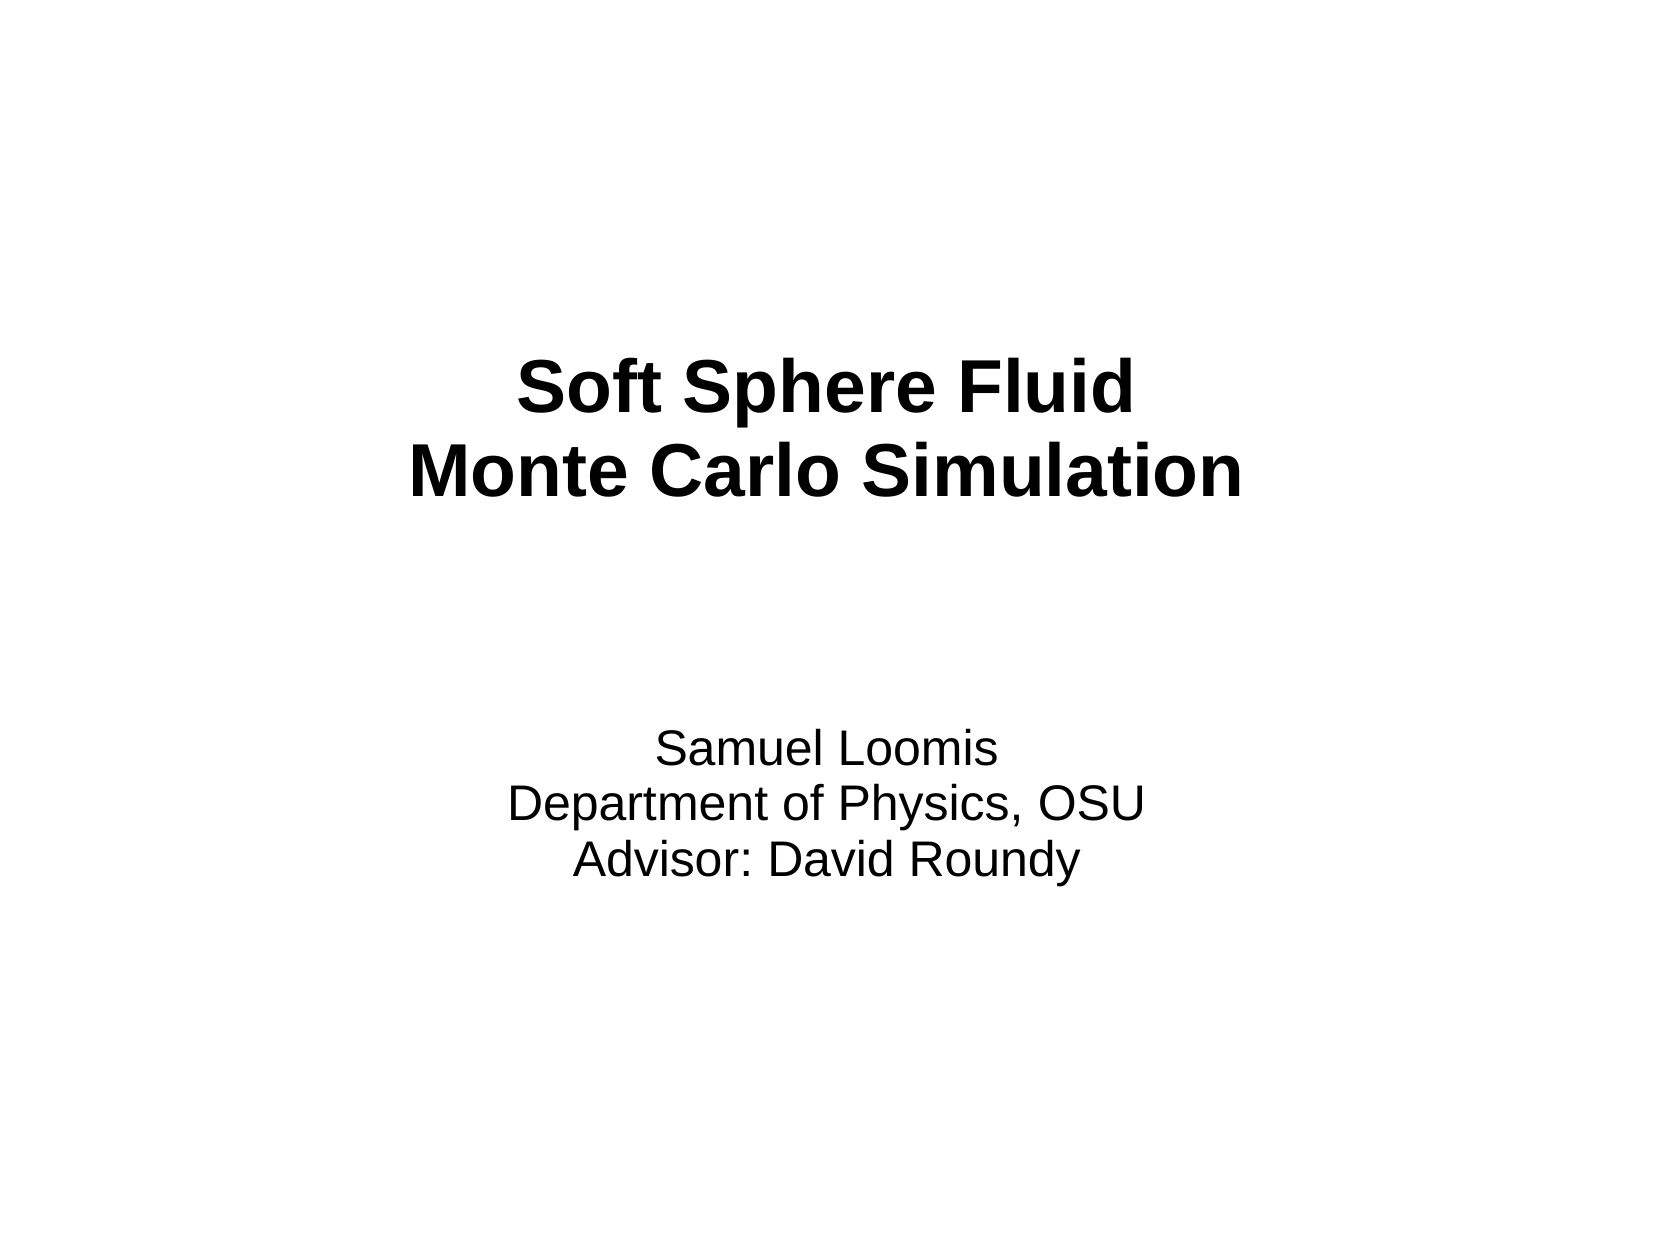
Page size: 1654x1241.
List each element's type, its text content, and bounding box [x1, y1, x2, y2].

text_box Soft Sphere Fluid Monte Carlo Simulation [393, 337, 1261, 521]
text_box Samuel Loomis Department of Physics, OSU Advisor: David Roundy [358, 712, 1296, 895]
